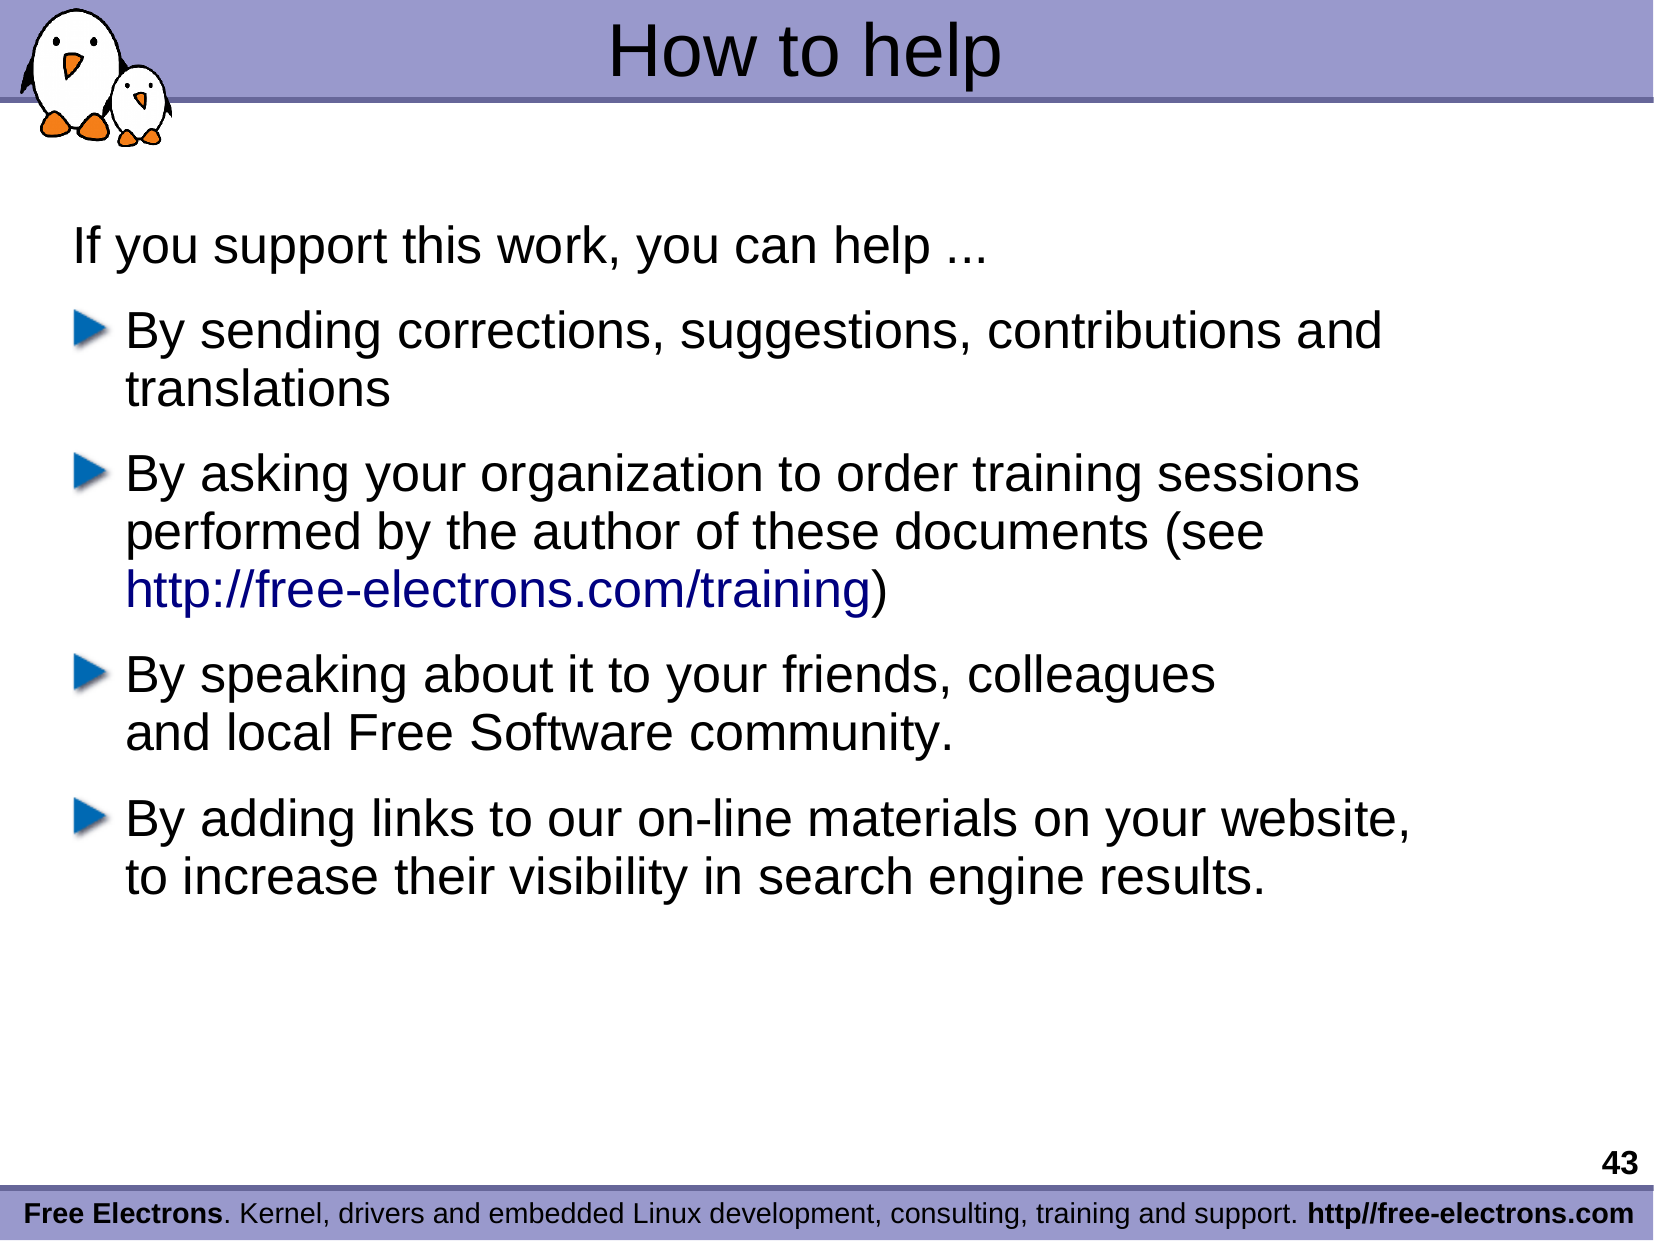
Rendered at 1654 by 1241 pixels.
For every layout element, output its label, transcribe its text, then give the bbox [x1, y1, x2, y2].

list If you support this work, you can help ... By sending corrections, suggestions, contributions and translations By asking your organization to order training sessions performed by the author of these documents (see http://free-electrons.com/training) By speaking about it to your friends, colleagues and local Free Software community. By adding links to our on-line materials on your website, to increase their visibility in search engine results. [54, 216, 1588, 1066]
title How to help [60, 0, 1551, 102]
picture [20, 8, 172, 147]
